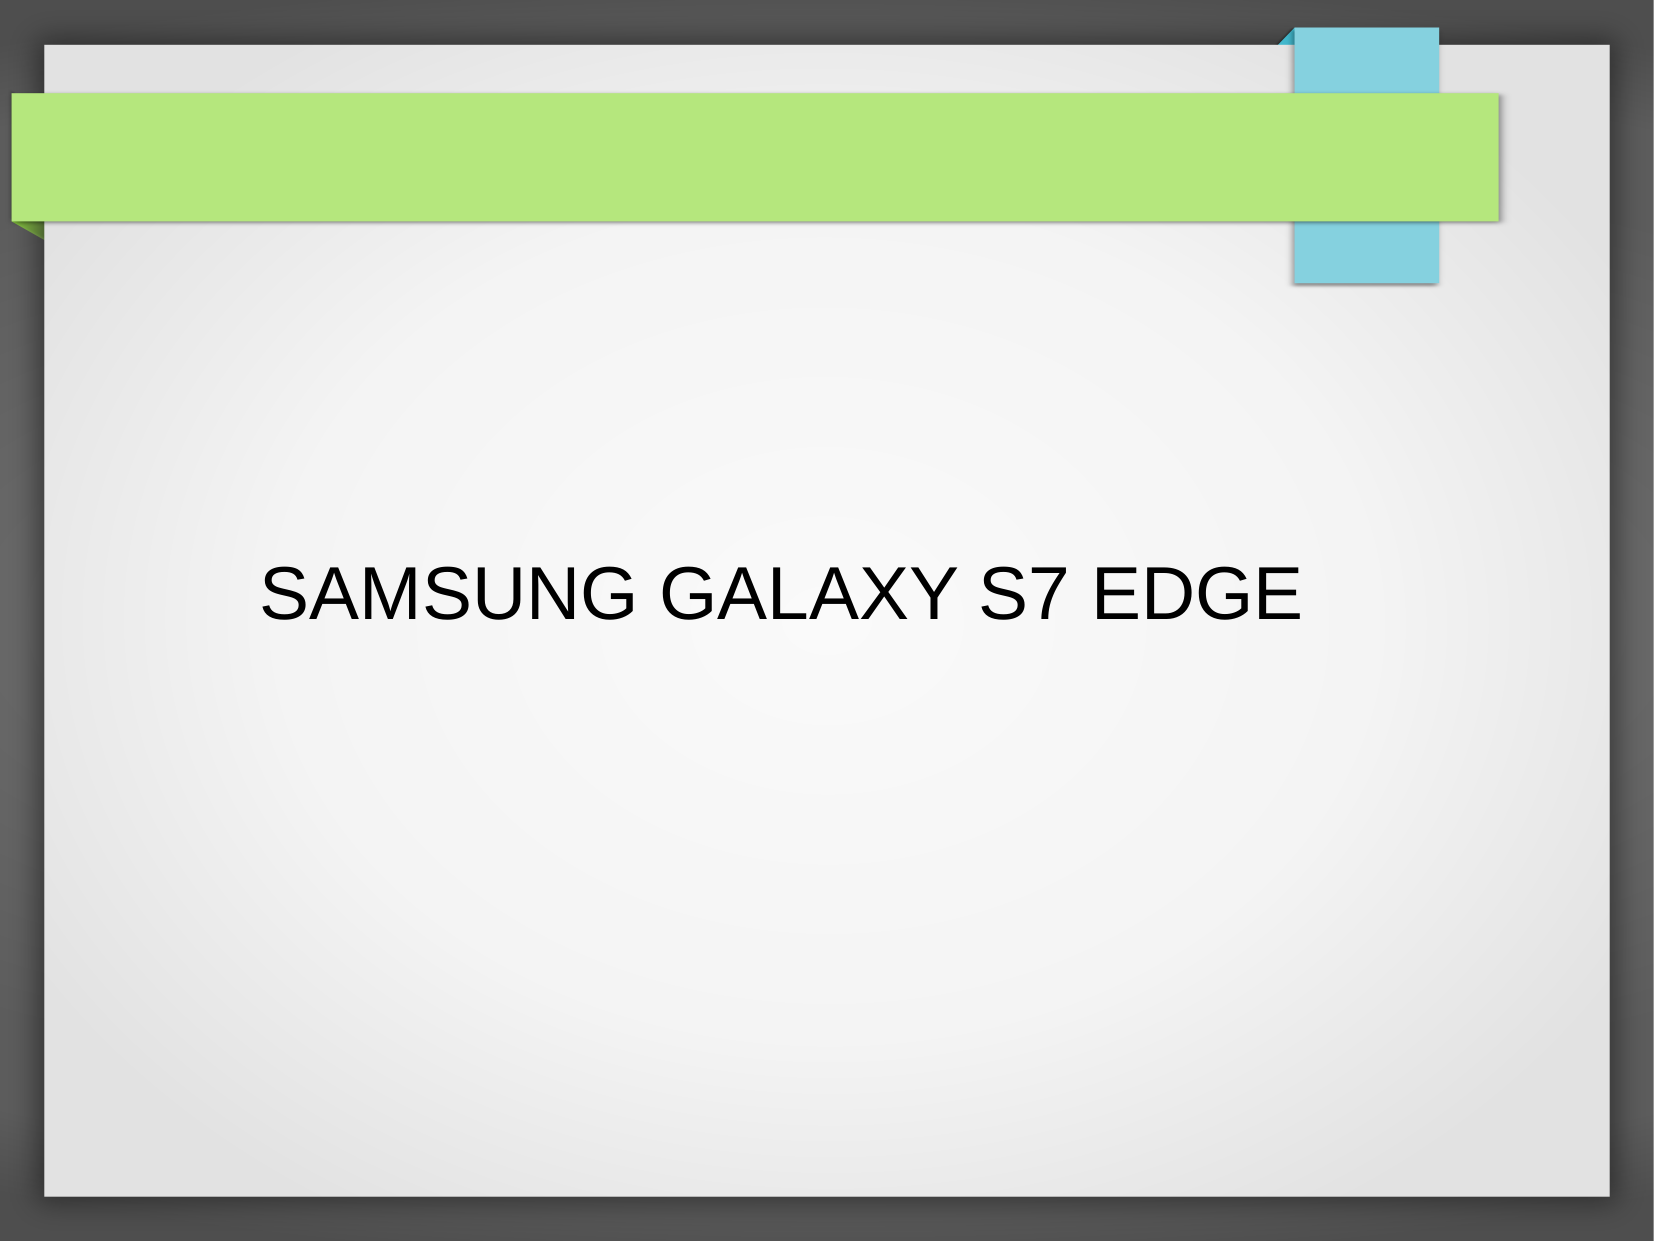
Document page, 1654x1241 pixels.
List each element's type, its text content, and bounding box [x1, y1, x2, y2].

picture [0, 0, 1654, 1241]
title SAMSUNG GALAXY S7 EDGE [259, 489, 1654, 697]
